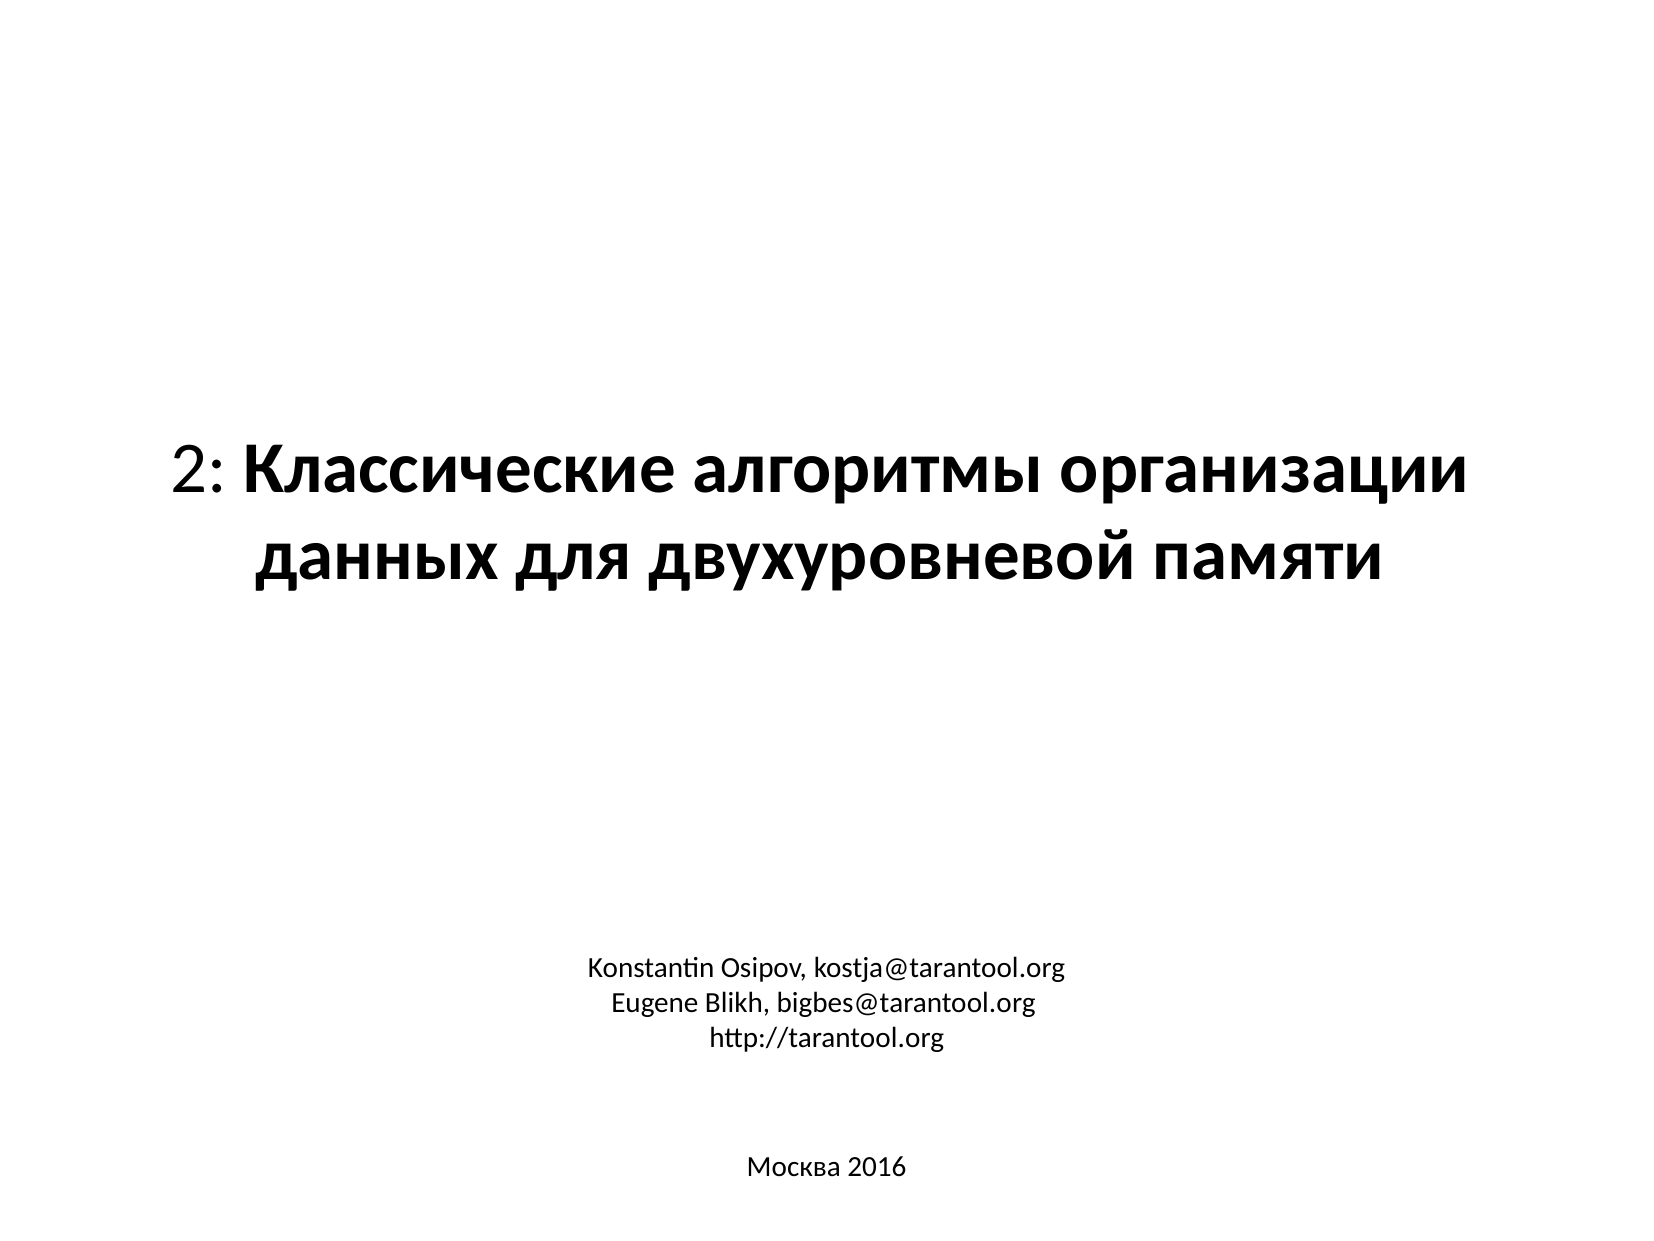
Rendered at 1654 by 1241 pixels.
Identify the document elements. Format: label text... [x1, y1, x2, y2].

text_box 2: Классические алгоритмы организации данных для двухуровневой памяти [84, 412, 1557, 603]
text_box Konstantin Osipov, kostja@tarantool.org Eugene Blikh, bigbes@tarantool.org http://tarantool.org [0, 940, 1654, 1061]
text_box Москва 2016 [0, 1139, 1654, 1190]
